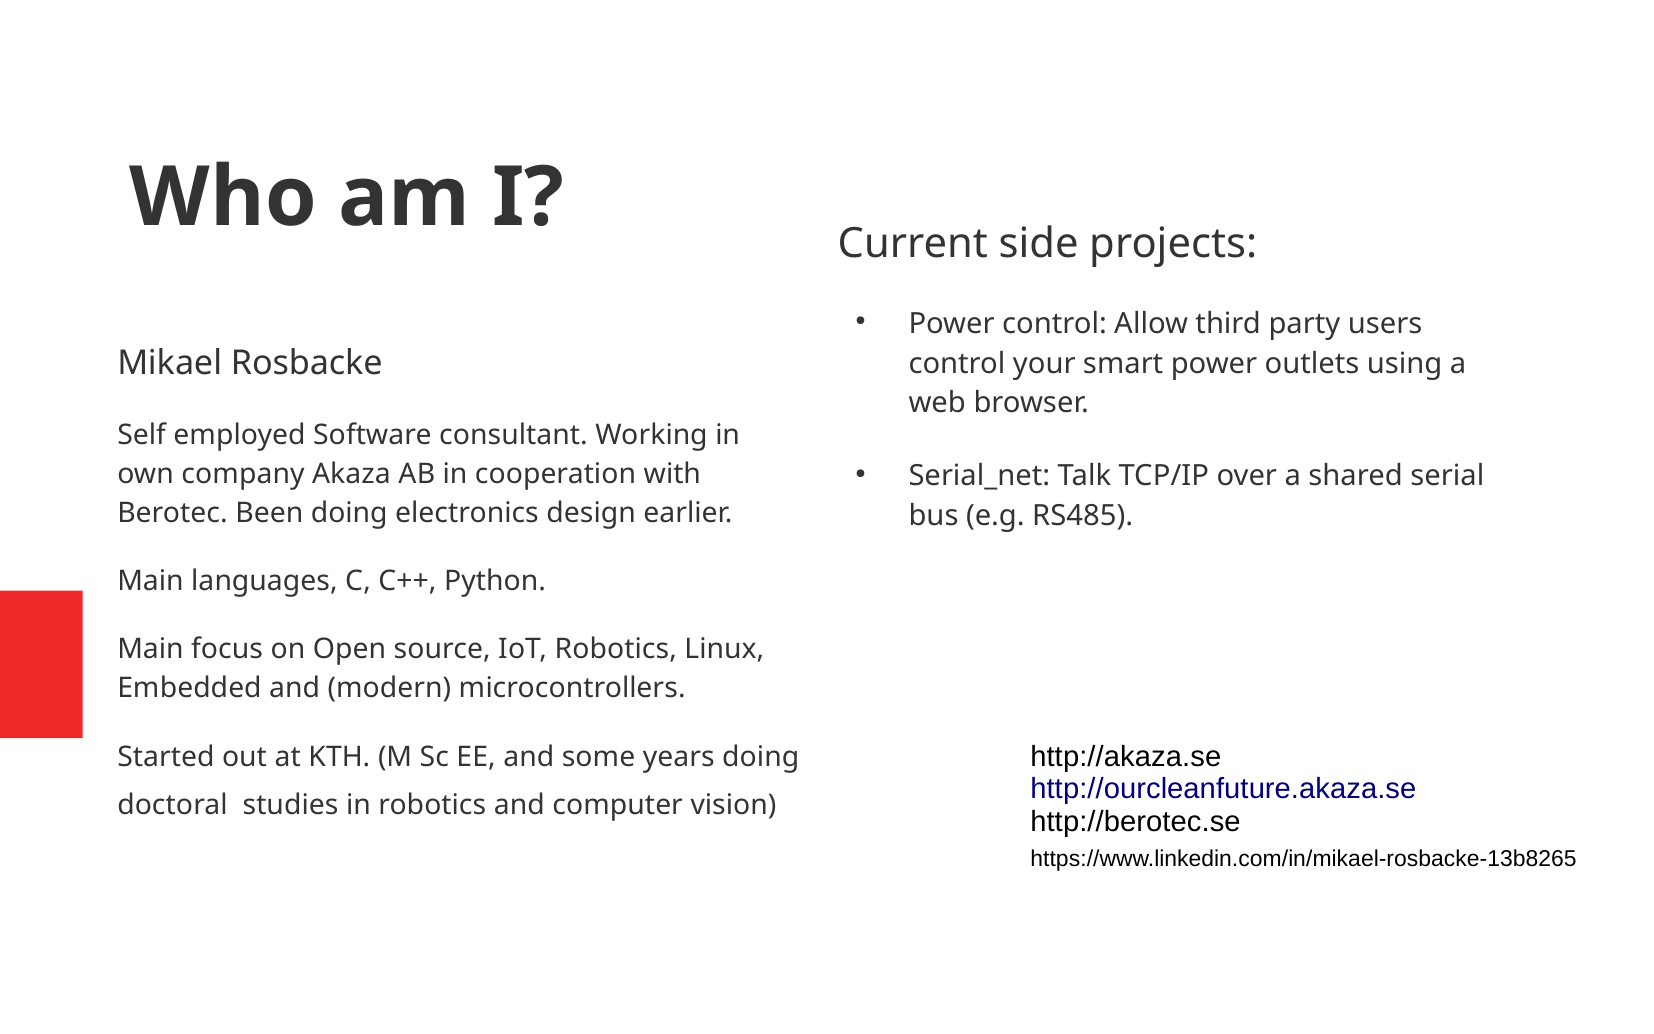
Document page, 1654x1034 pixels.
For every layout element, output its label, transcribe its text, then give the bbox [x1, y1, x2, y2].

list Mikael Rosbacke Self employed Software consultant. Working in own company Akaza AB in cooperation with Berotec. Been doing electronics design earlier. Main languages, C, C++, Python. Main focus on Open source, IoT, Robotics, Linux, Embedded and (modern) microcontrollers. Started out at KTH. (M Sc EE, and some years doing doctoral studies in robotics and computer vision) [117, 338, 804, 839]
text_box http://akaza.se http://ourcleanfuture.akaza.se http://berotec.se [1015, 732, 1433, 838]
list Current side projects: Power control: Allow third party users control your smart power outlets using a web browser. Serial_net: Talk TCP/IP over a shared serial bus (e.g. RS485). [837, 212, 1524, 768]
text_box https://www.linkedin.com/in/mikael-rosbacke-13b8265 [1015, 838, 1619, 886]
title Who am I? [129, 94, 1536, 292]
